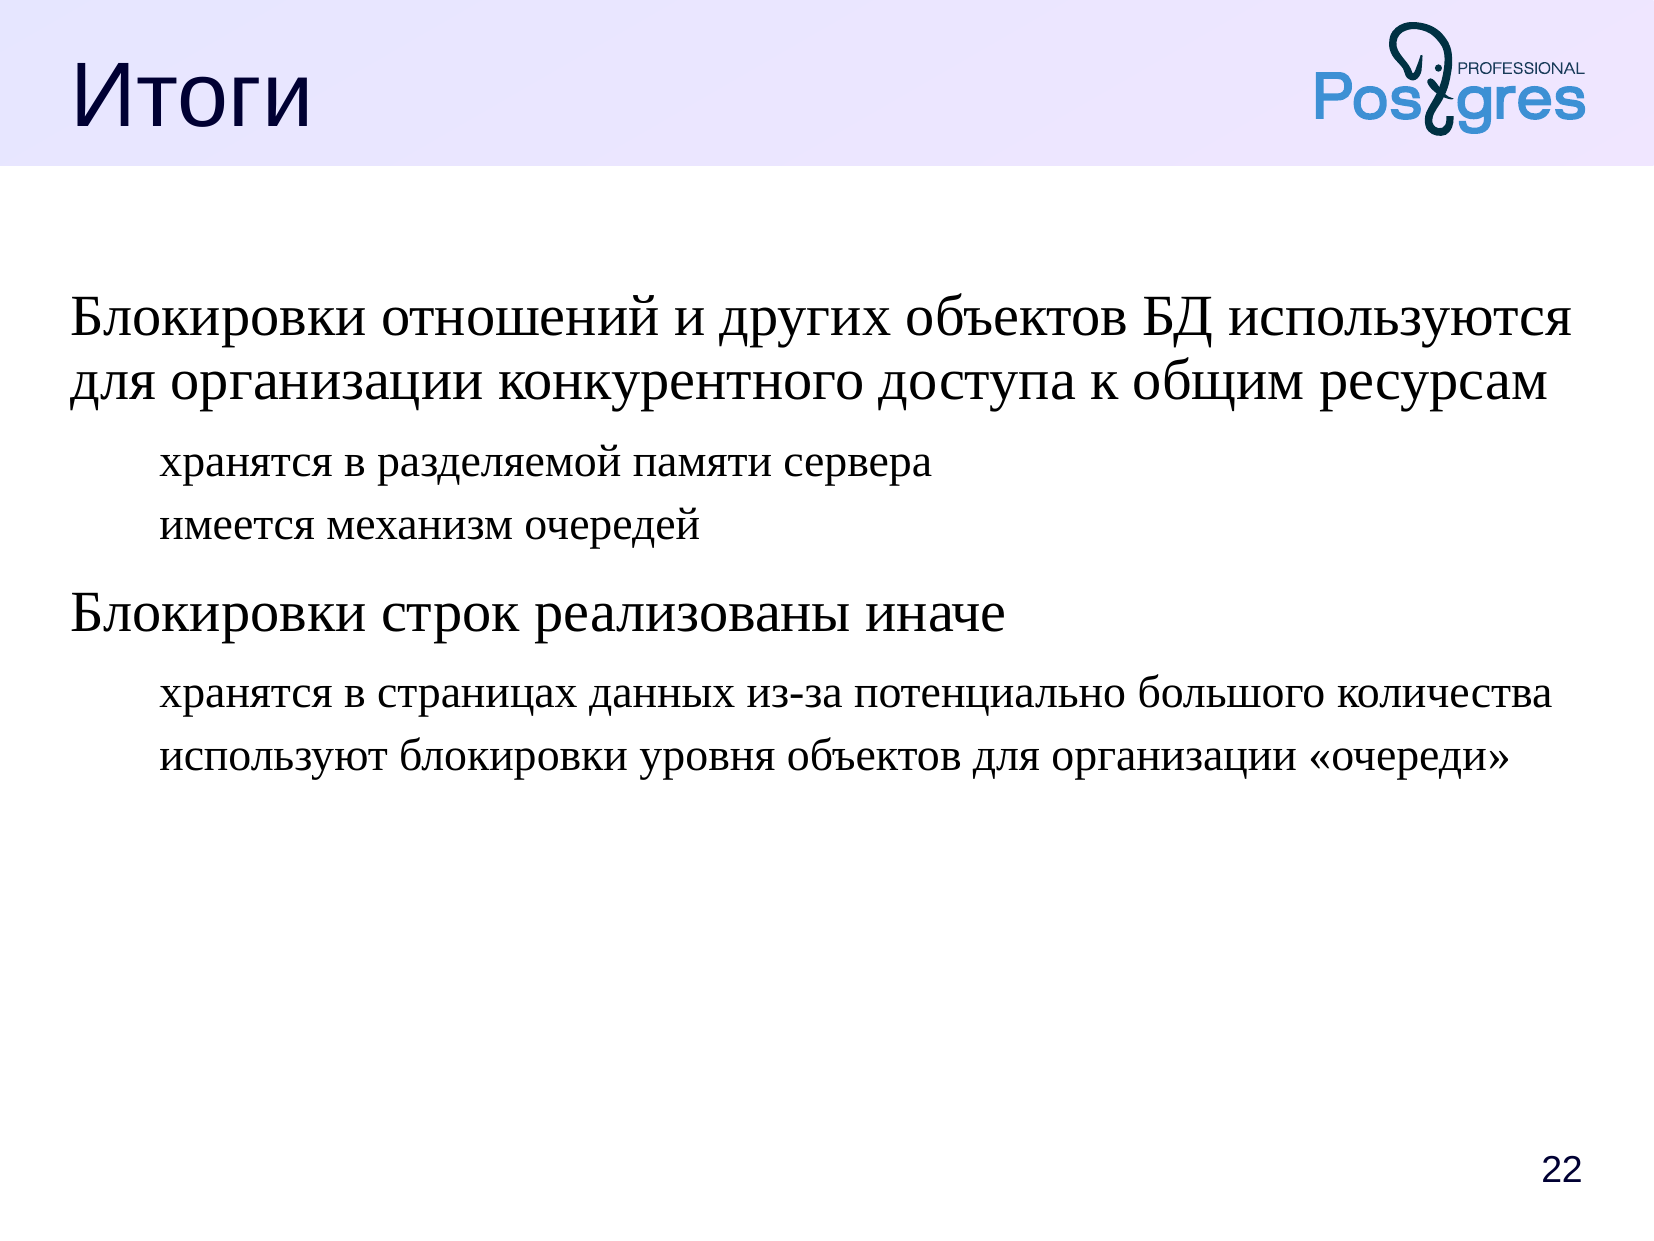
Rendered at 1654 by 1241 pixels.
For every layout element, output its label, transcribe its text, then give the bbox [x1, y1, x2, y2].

list Блокировки отношений и других объектов БД используются для организации конкурентного доступа к общим ресурсам хранятся в разделяемой памяти сервера имеется механизм очередей Блокировки строк реализованы иначе хранятся в страницах данных из-за потенциально большого количества используют блокировки уровня объектов для организации «очереди» [70, 283, 1583, 1134]
title Итоги [70, 43, 1241, 147]
